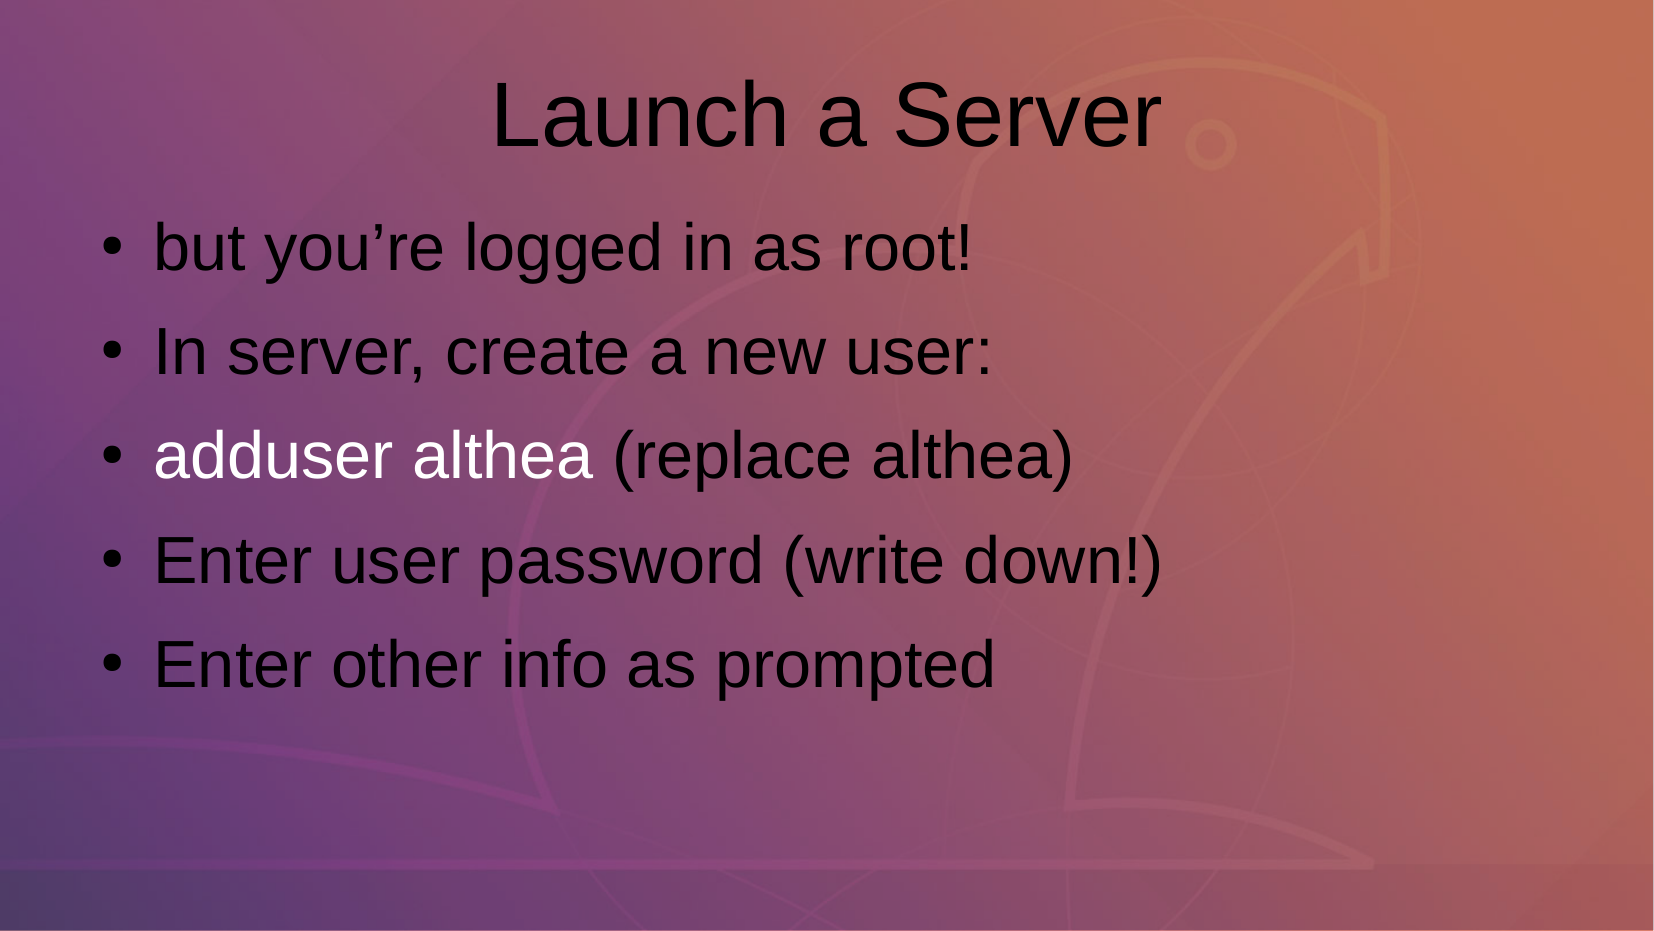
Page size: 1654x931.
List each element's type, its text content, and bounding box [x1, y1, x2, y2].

list but you’re logged in as root! In server, create a new user: adduser althea (replace althea) Enter user password (write down!) Enter other info as prompted [82, 210, 1571, 871]
title Launch a Server [82, 37, 1571, 193]
